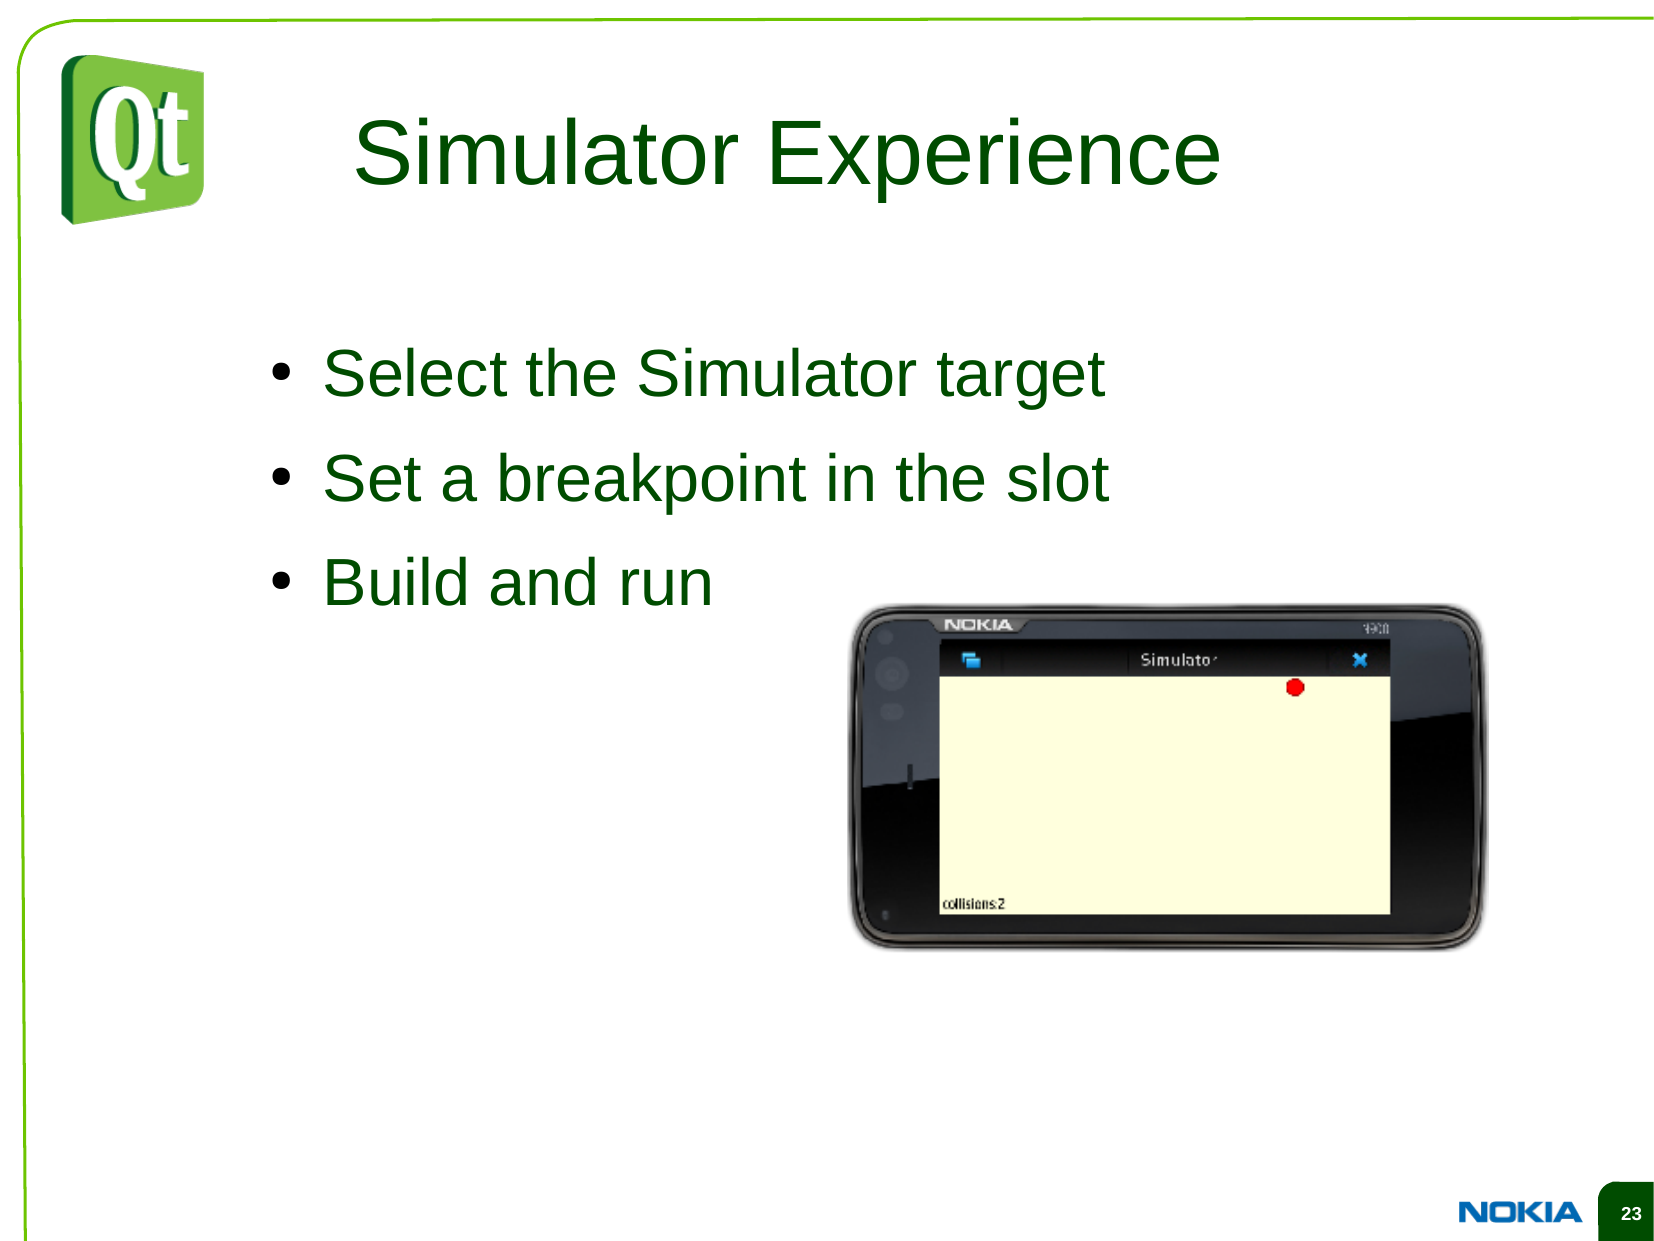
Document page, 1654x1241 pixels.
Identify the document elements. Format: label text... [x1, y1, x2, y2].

list Select the Simulator target Set a breakpoint in the slot Build and run [251, 336, 1571, 1155]
title Simulator Experience [251, 49, 1327, 257]
picture [1459, 1201, 1583, 1223]
picture [61, 55, 204, 225]
